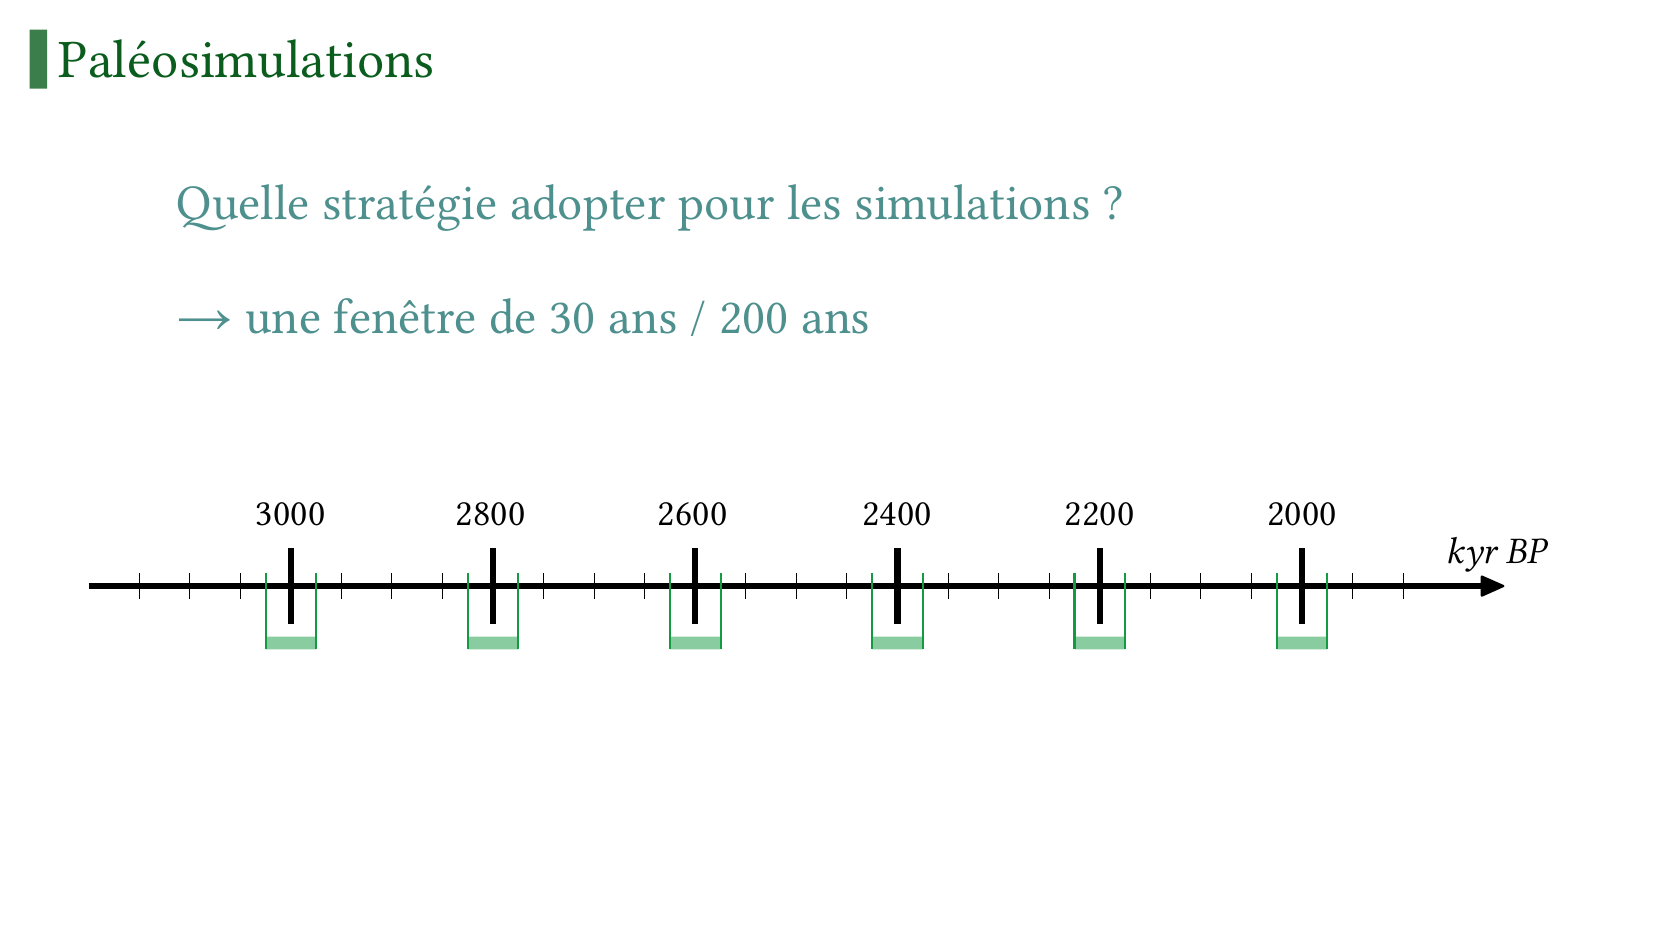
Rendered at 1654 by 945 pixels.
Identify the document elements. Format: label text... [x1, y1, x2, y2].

text_box [29, 29, 48, 89]
subtitle Paléosimulations [59, 29, 1571, 119]
text_box Quelle stratégie adopter pour les simulations ? → une fenêtre de 30 ans / 200 ans [176, 118, 1571, 689]
